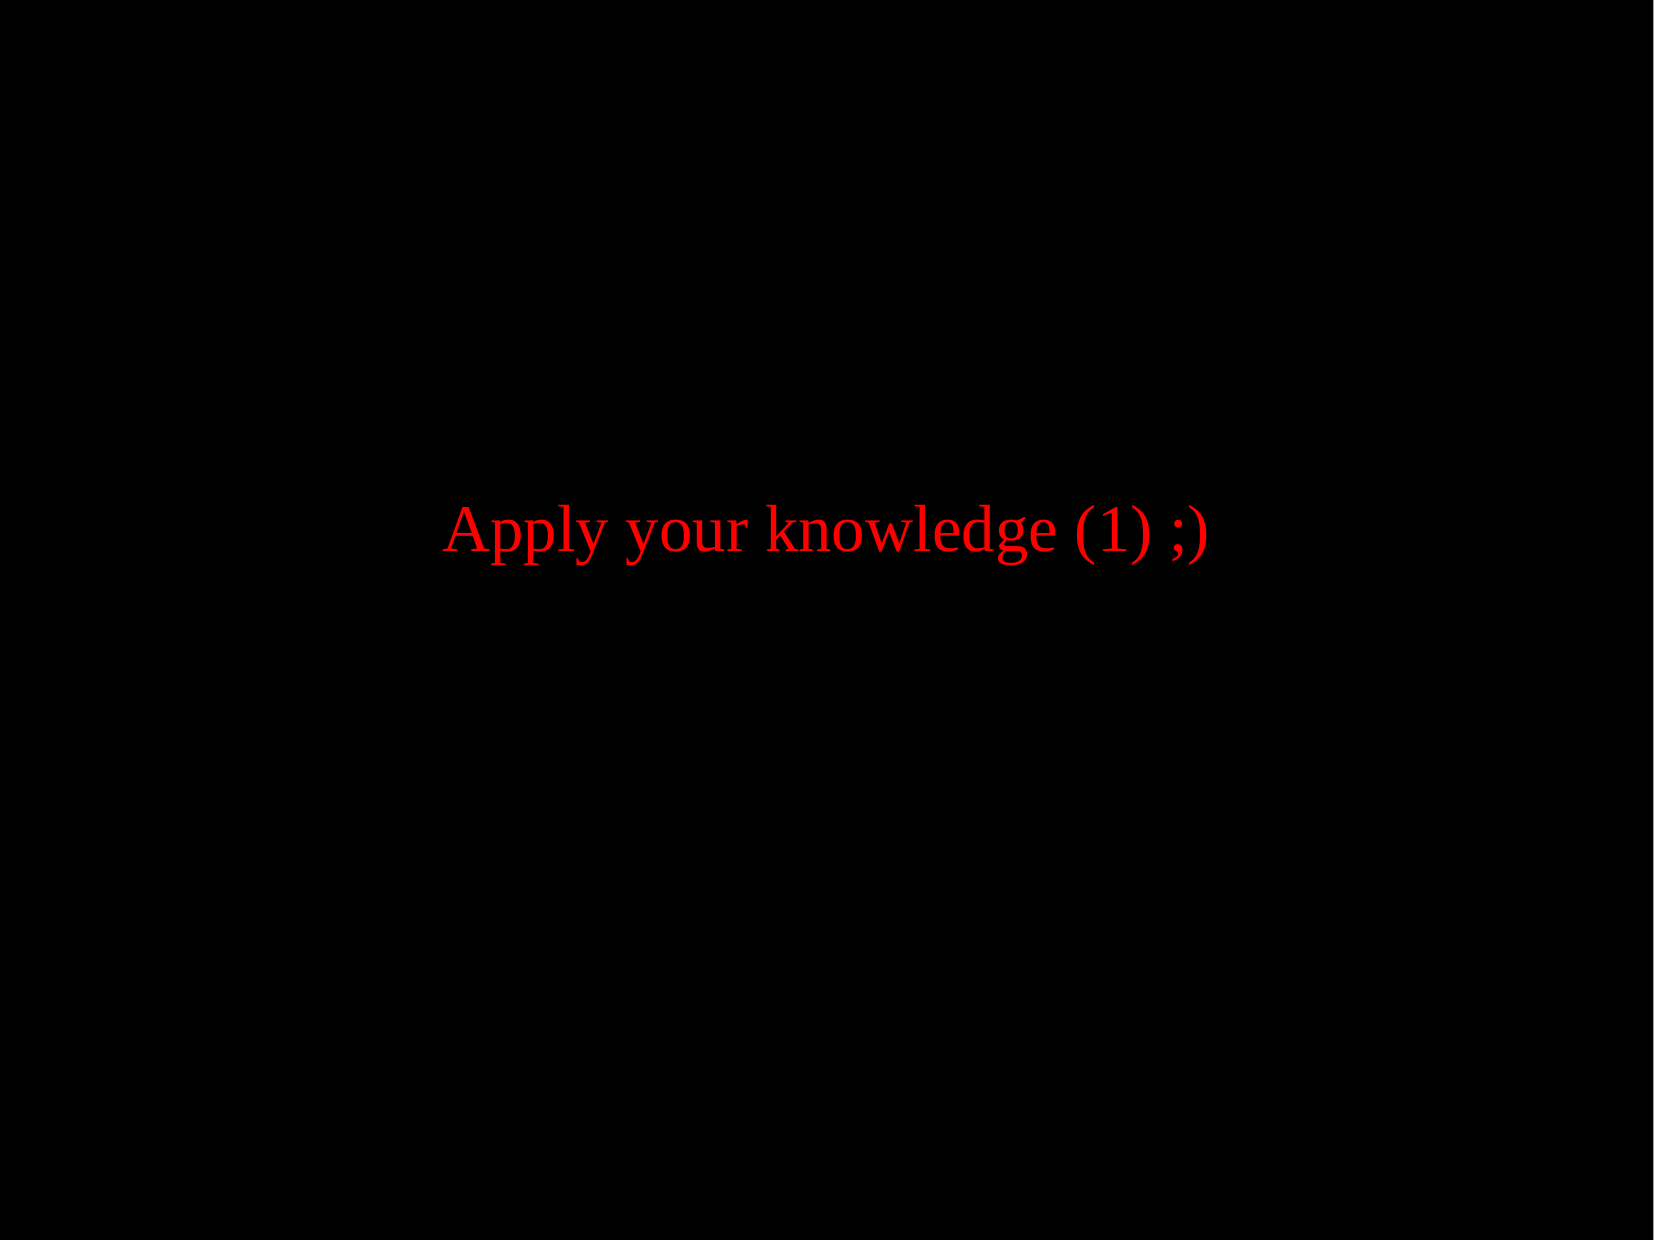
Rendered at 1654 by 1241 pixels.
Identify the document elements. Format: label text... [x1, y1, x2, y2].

subtitle Apply your knowledge (1) ;) [82, 49, 1571, 1010]
